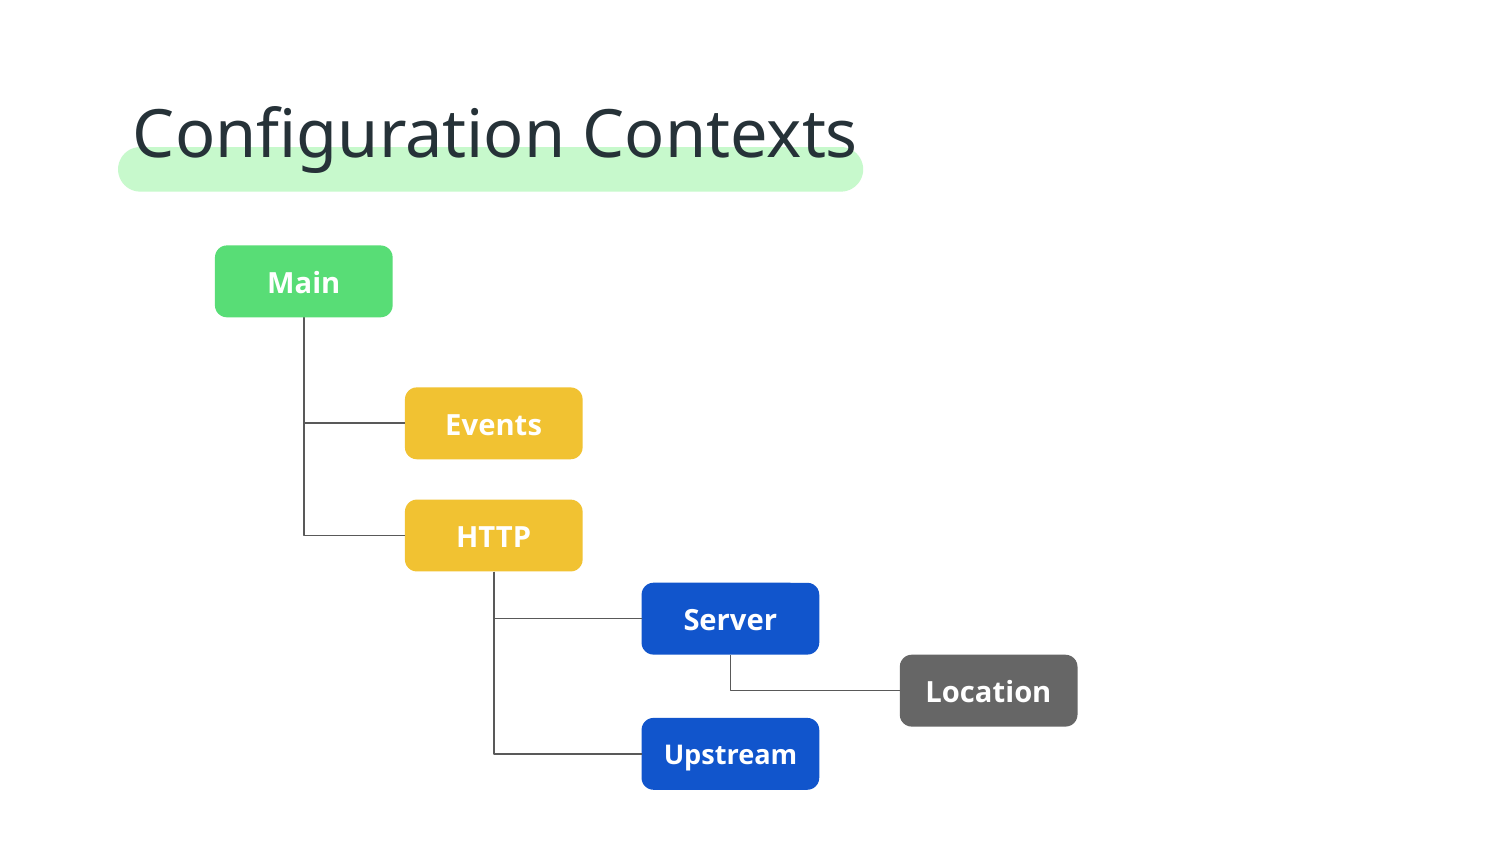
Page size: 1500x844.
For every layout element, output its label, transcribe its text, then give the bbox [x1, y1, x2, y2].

text_box Upstream [641, 717, 820, 790]
text_box Events [404, 387, 583, 460]
text_box Server [641, 582, 820, 655]
text_box [119, 177, 862, 192]
text_box HTTP [404, 499, 583, 572]
text_box Location [899, 654, 1078, 727]
text_box Configuration Contexts [118, 76, 1382, 177]
text_box Main [214, 245, 393, 318]
